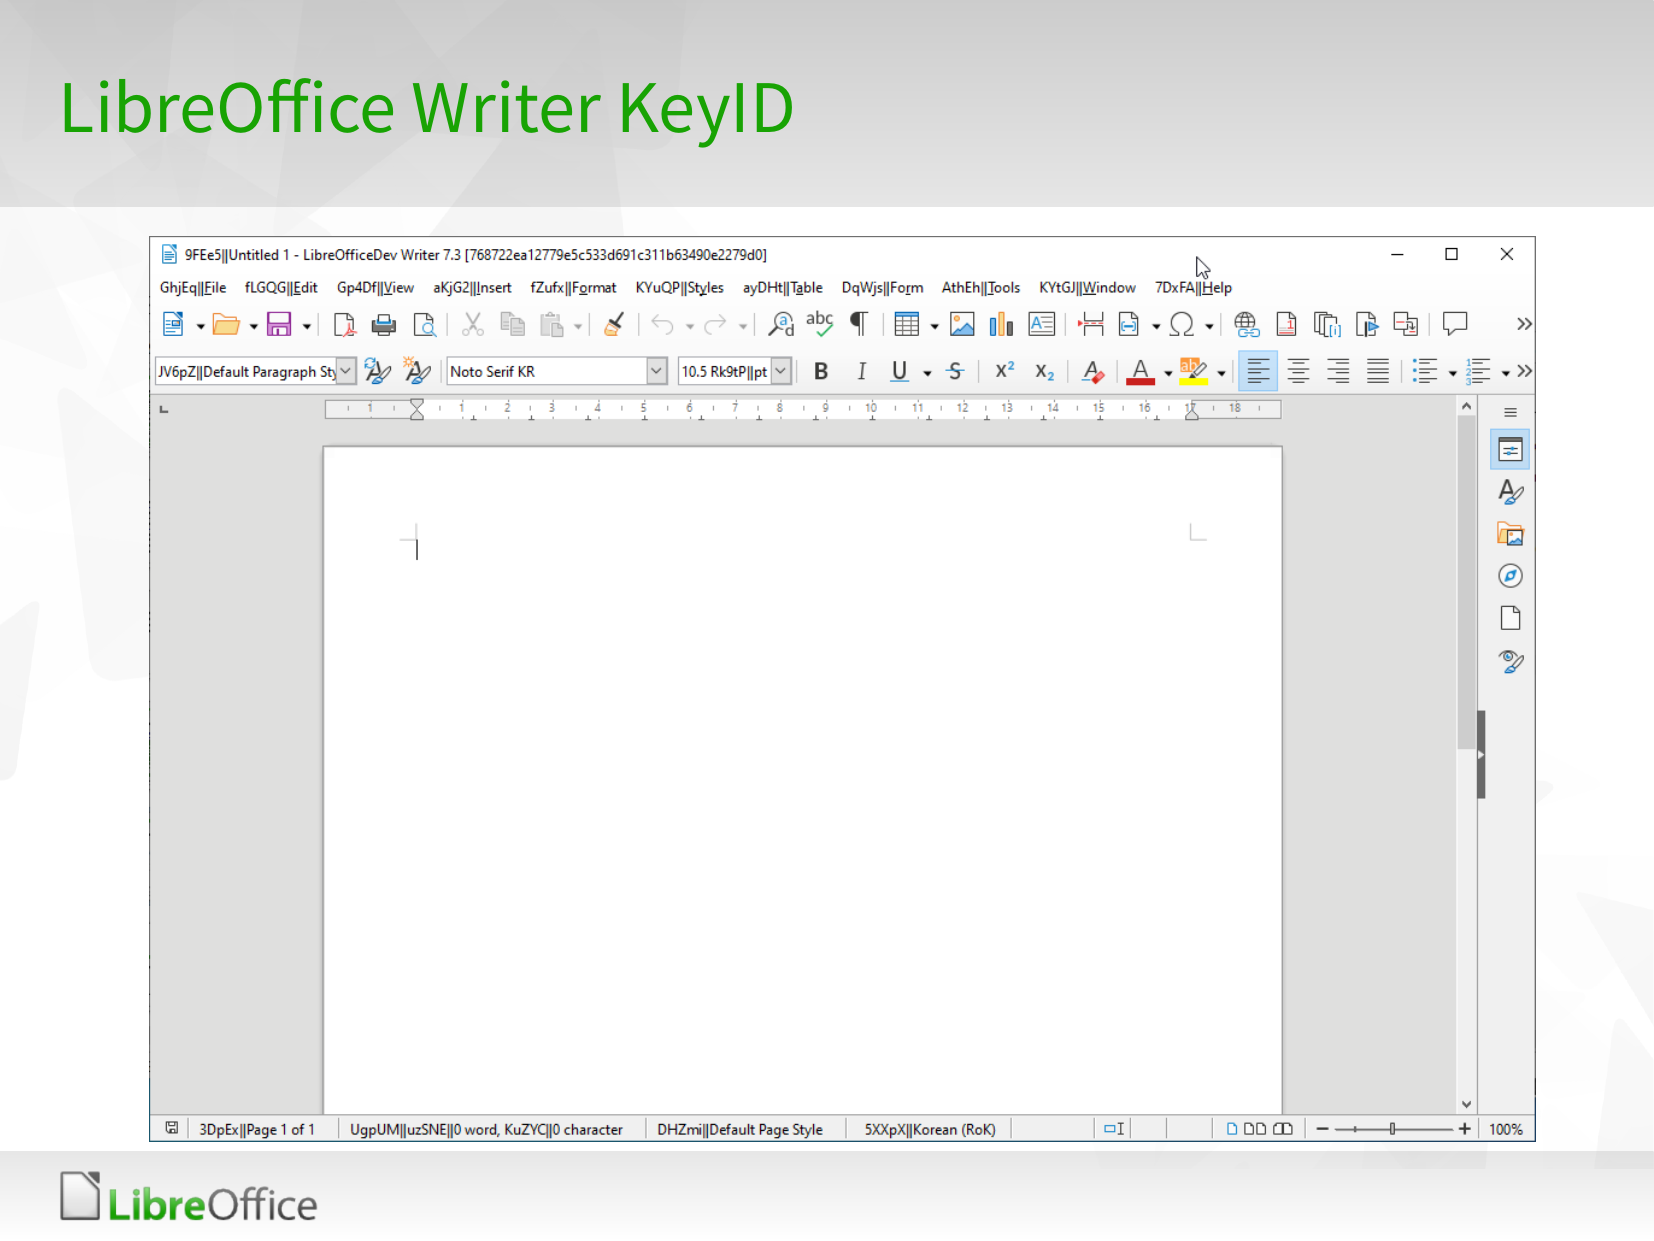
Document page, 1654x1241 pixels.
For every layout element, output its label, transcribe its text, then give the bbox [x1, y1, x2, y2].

picture [41, 1152, 337, 1240]
title LibreOffice Writer KeyID [59, 29, 1595, 178]
picture [0, 0, 1654, 1169]
